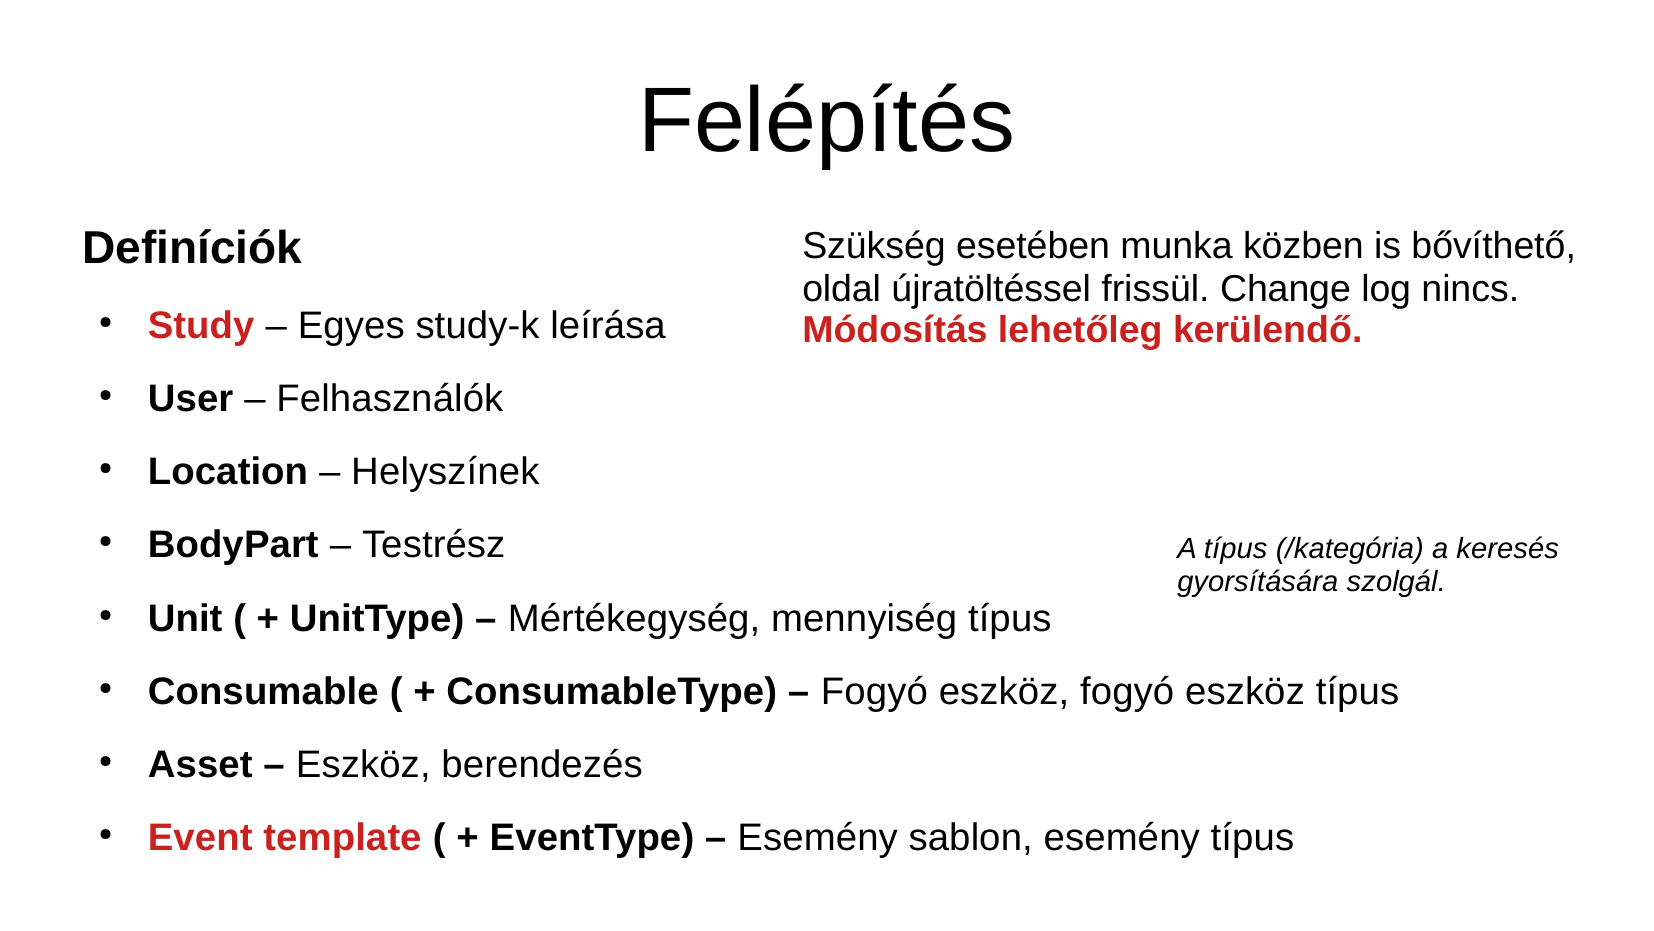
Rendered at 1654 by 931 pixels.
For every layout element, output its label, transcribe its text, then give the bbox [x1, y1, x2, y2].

list Definíciók Study – Egyes study-k leírása User – Felhasználók Location – Helyszínek BodyPart – Testrész Unit ( + UnitType) – Mértékegység, mennyiség típus Consumable ( + ConsumableType) – Fogyó eszköz, fogyó eszköz típus Asset – Eszköz, berendezés Event template ( + EventType) – Esemény sablon, esemény típus [82, 217, 1571, 863]
text_box A típus (/kategória) a keresés gyorsítására szolgál. [1162, 525, 1613, 605]
text_box Szükség esetében munka közben is bővíthető, oldal újratöltéssel frissül. Change log nincs. Módosítás lehetőleg kerülendő. [787, 217, 1613, 363]
title Felépítés [82, 37, 1571, 193]
